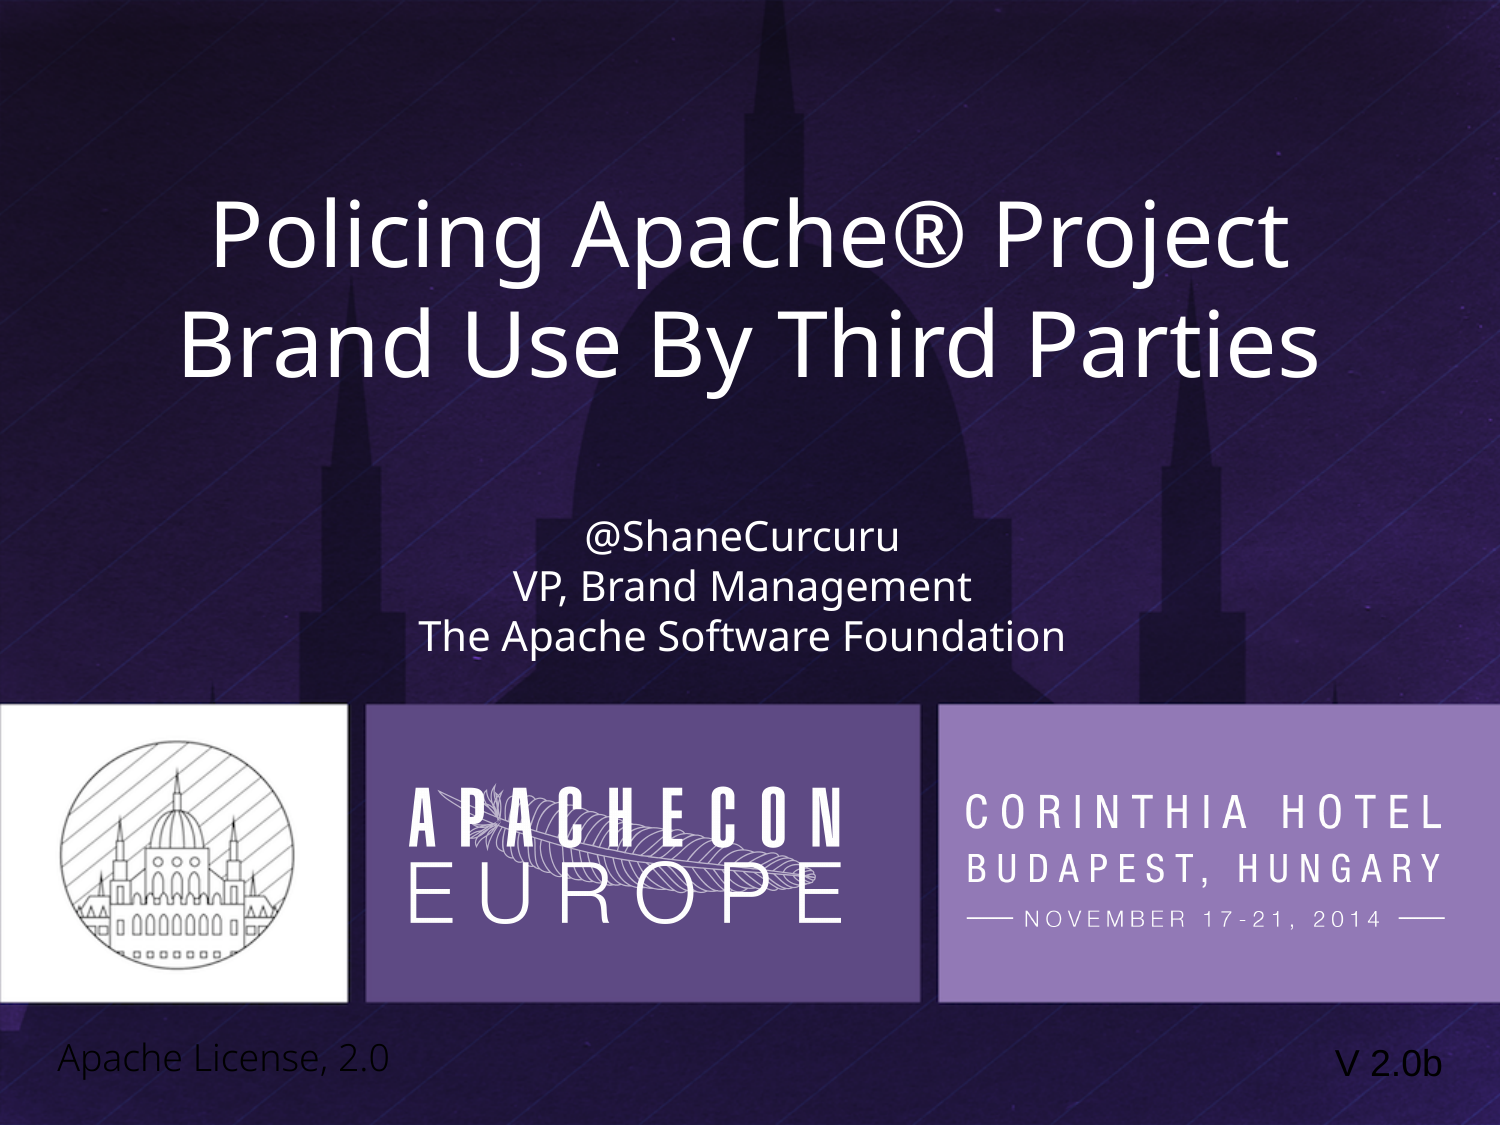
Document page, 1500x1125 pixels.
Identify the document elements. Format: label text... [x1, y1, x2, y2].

picture [0, 0, 1500, 1125]
title Policing Apache® Project Brand Use By Third Parties [112, 164, 1388, 407]
text_box V 2.0b [1320, 1035, 1471, 1096]
title @ShaneCurcuru VP, Brand Management The Apache Software Foundation [105, 554, 1381, 616]
text_box Apache License, 2.0 [42, 1024, 403, 1084]
